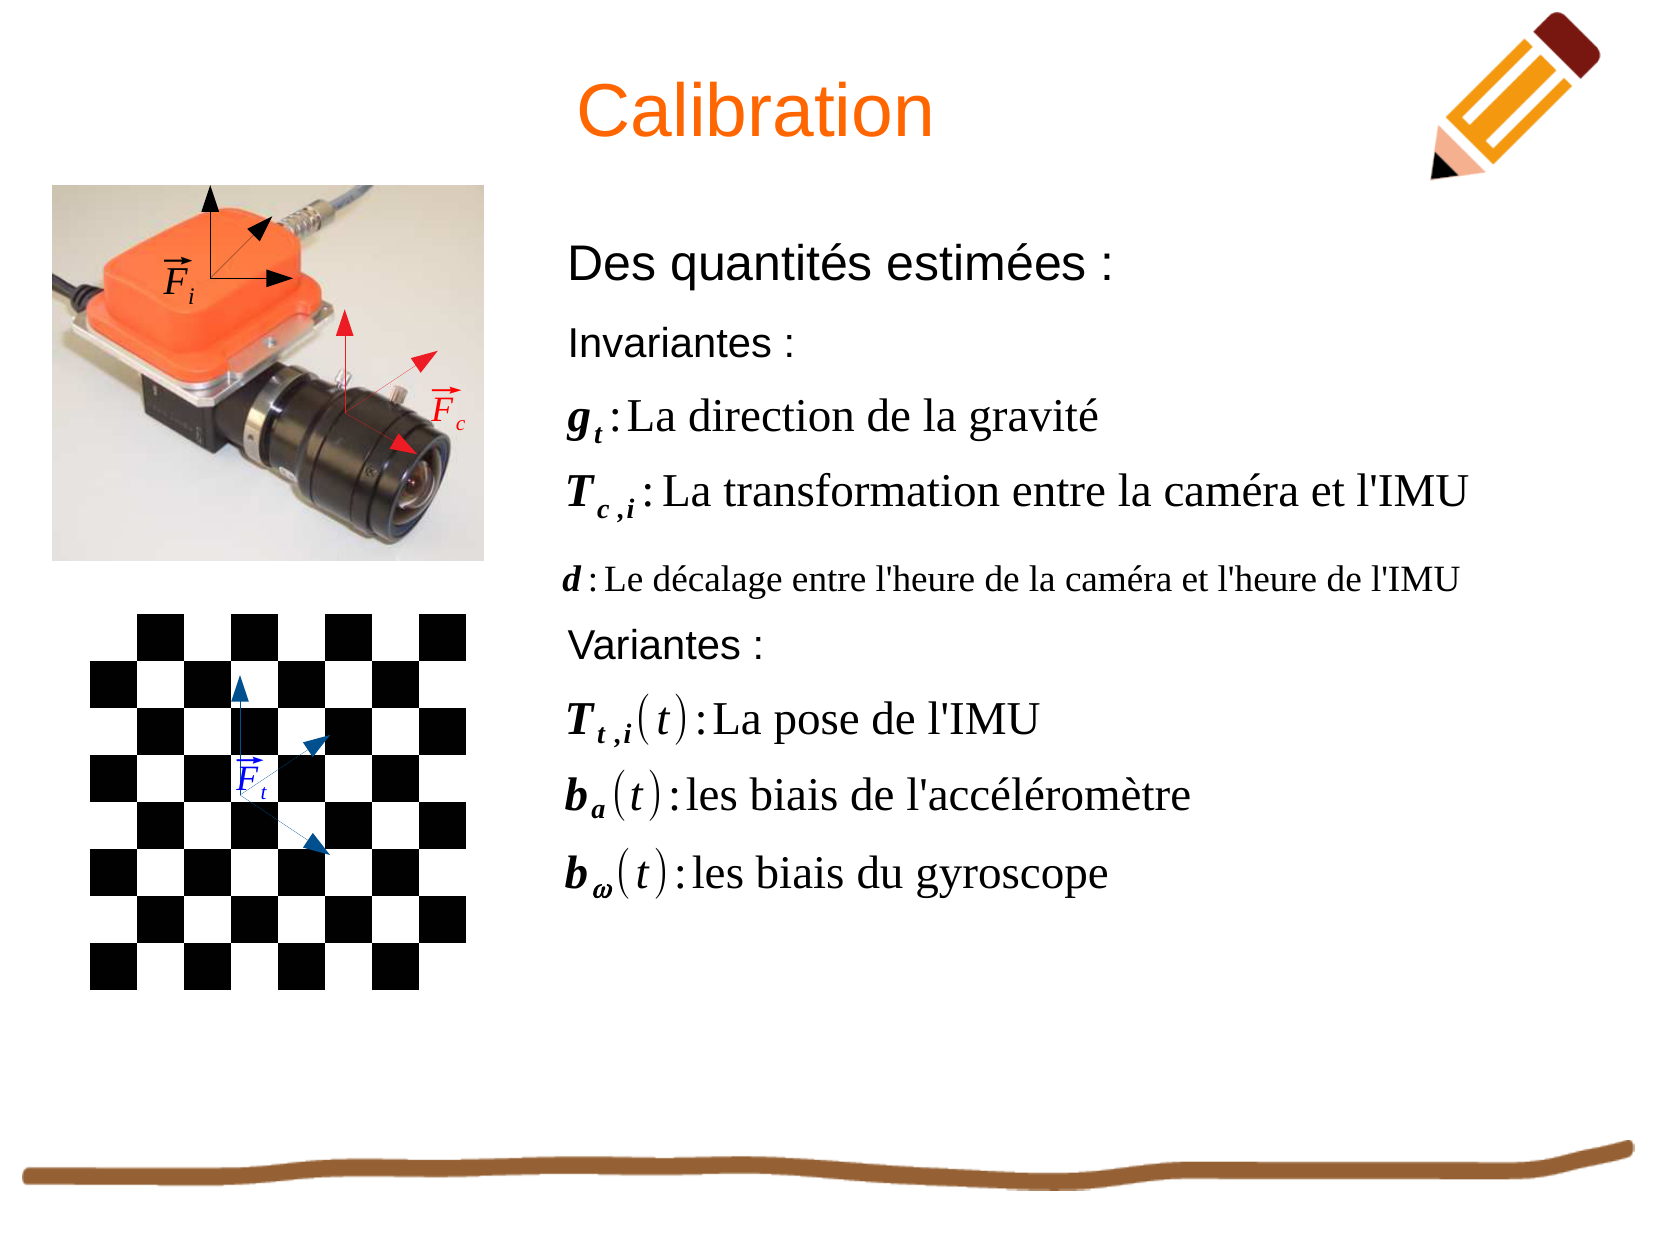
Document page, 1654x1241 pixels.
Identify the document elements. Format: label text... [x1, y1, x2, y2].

chart [552, 558, 1472, 601]
picture [90, 614, 466, 991]
title Calibration [82, 49, 1430, 172]
chart [552, 765, 1206, 827]
text_box Invariantes : [552, 312, 811, 374]
picture [22, 1140, 1635, 1191]
chart [151, 255, 206, 310]
chart [552, 844, 1123, 902]
picture [1430, 12, 1601, 181]
picture [52, 185, 484, 561]
chart [552, 465, 1485, 525]
chart [552, 690, 1055, 751]
chart [420, 385, 475, 436]
text_box Des quantités estimées : [552, 227, 1153, 299]
chart [225, 755, 276, 805]
text_box Variantes : [552, 614, 811, 676]
chart [552, 390, 1114, 450]
